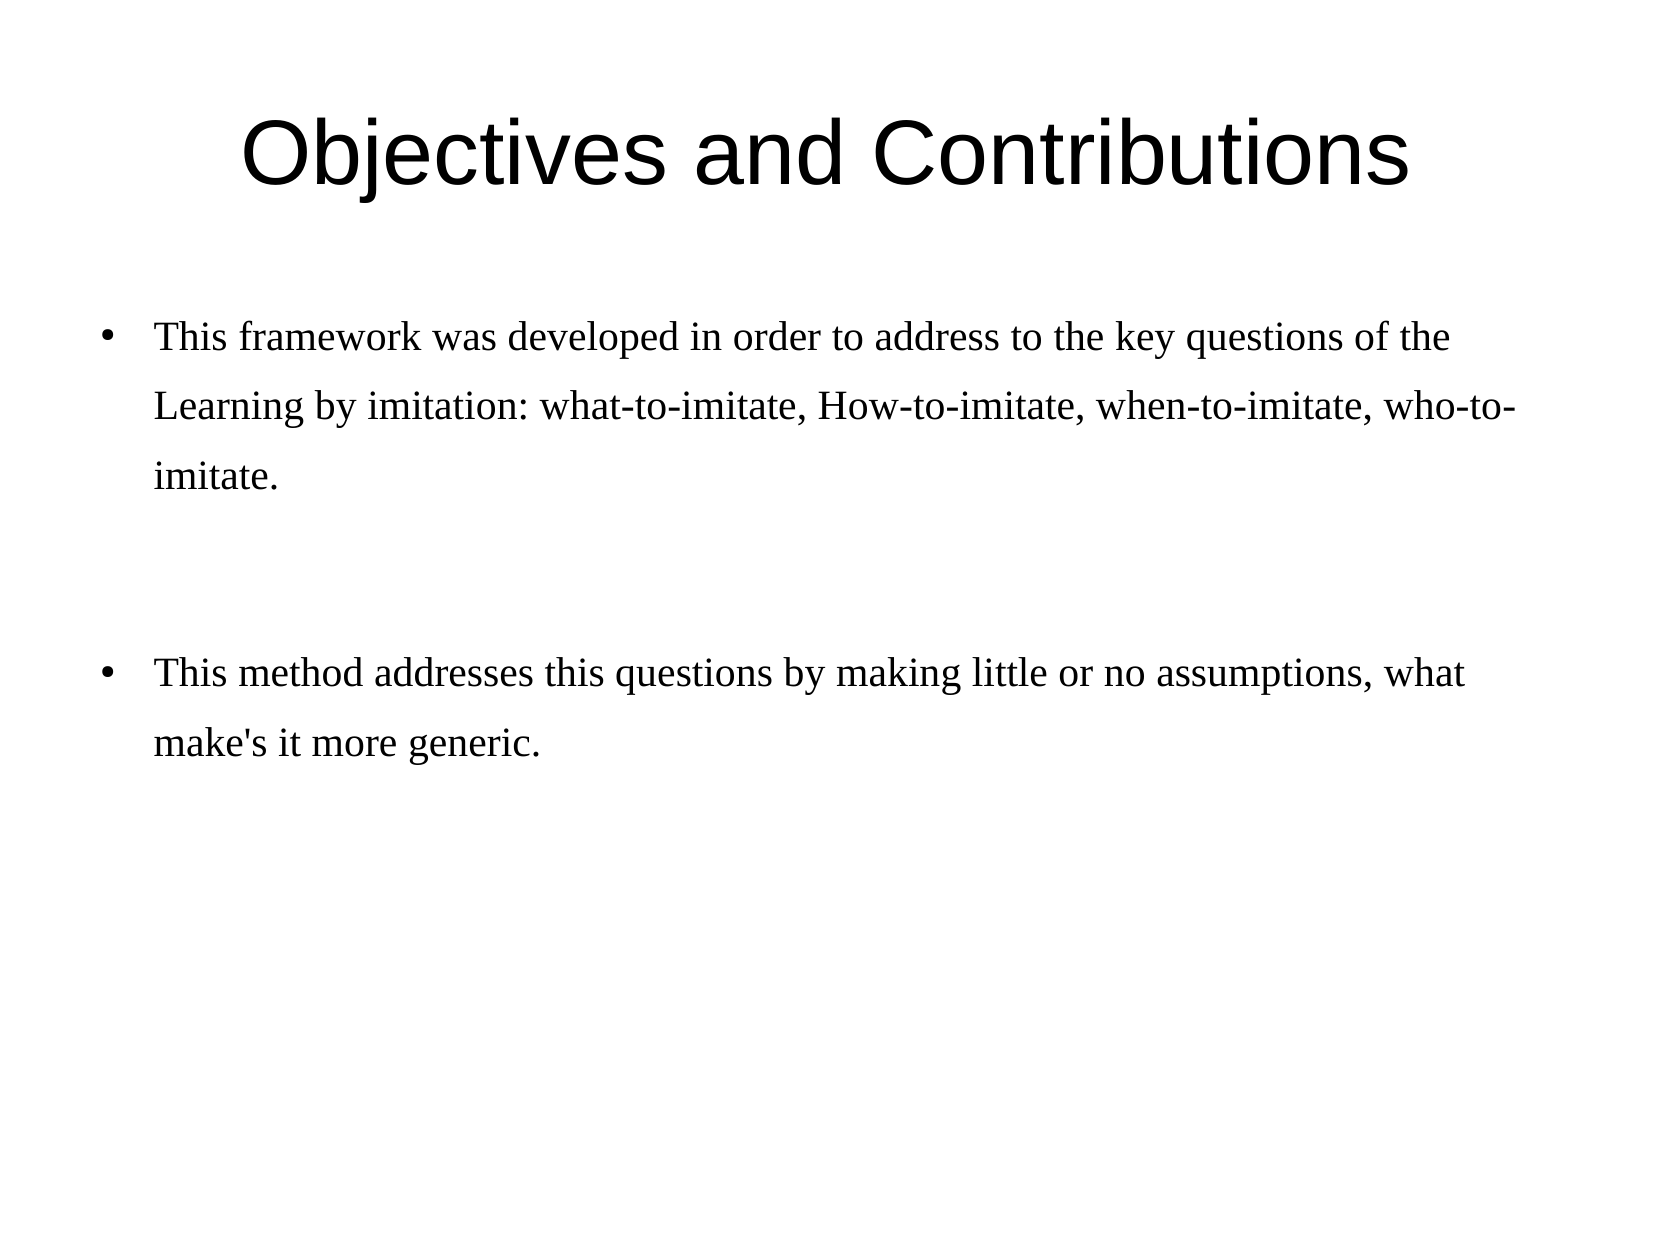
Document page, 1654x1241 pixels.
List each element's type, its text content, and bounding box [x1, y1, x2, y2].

list This framework was developed in order to address to the key questions of the Learning by imitation: what-to-imitate, How-to-imitate, when-to-imitate, who-to-imitate. This method addresses this questions by making little or no assumptions, what make's it more generic. [82, 290, 1571, 1010]
title Objectives and Contributions [82, 49, 1571, 257]
